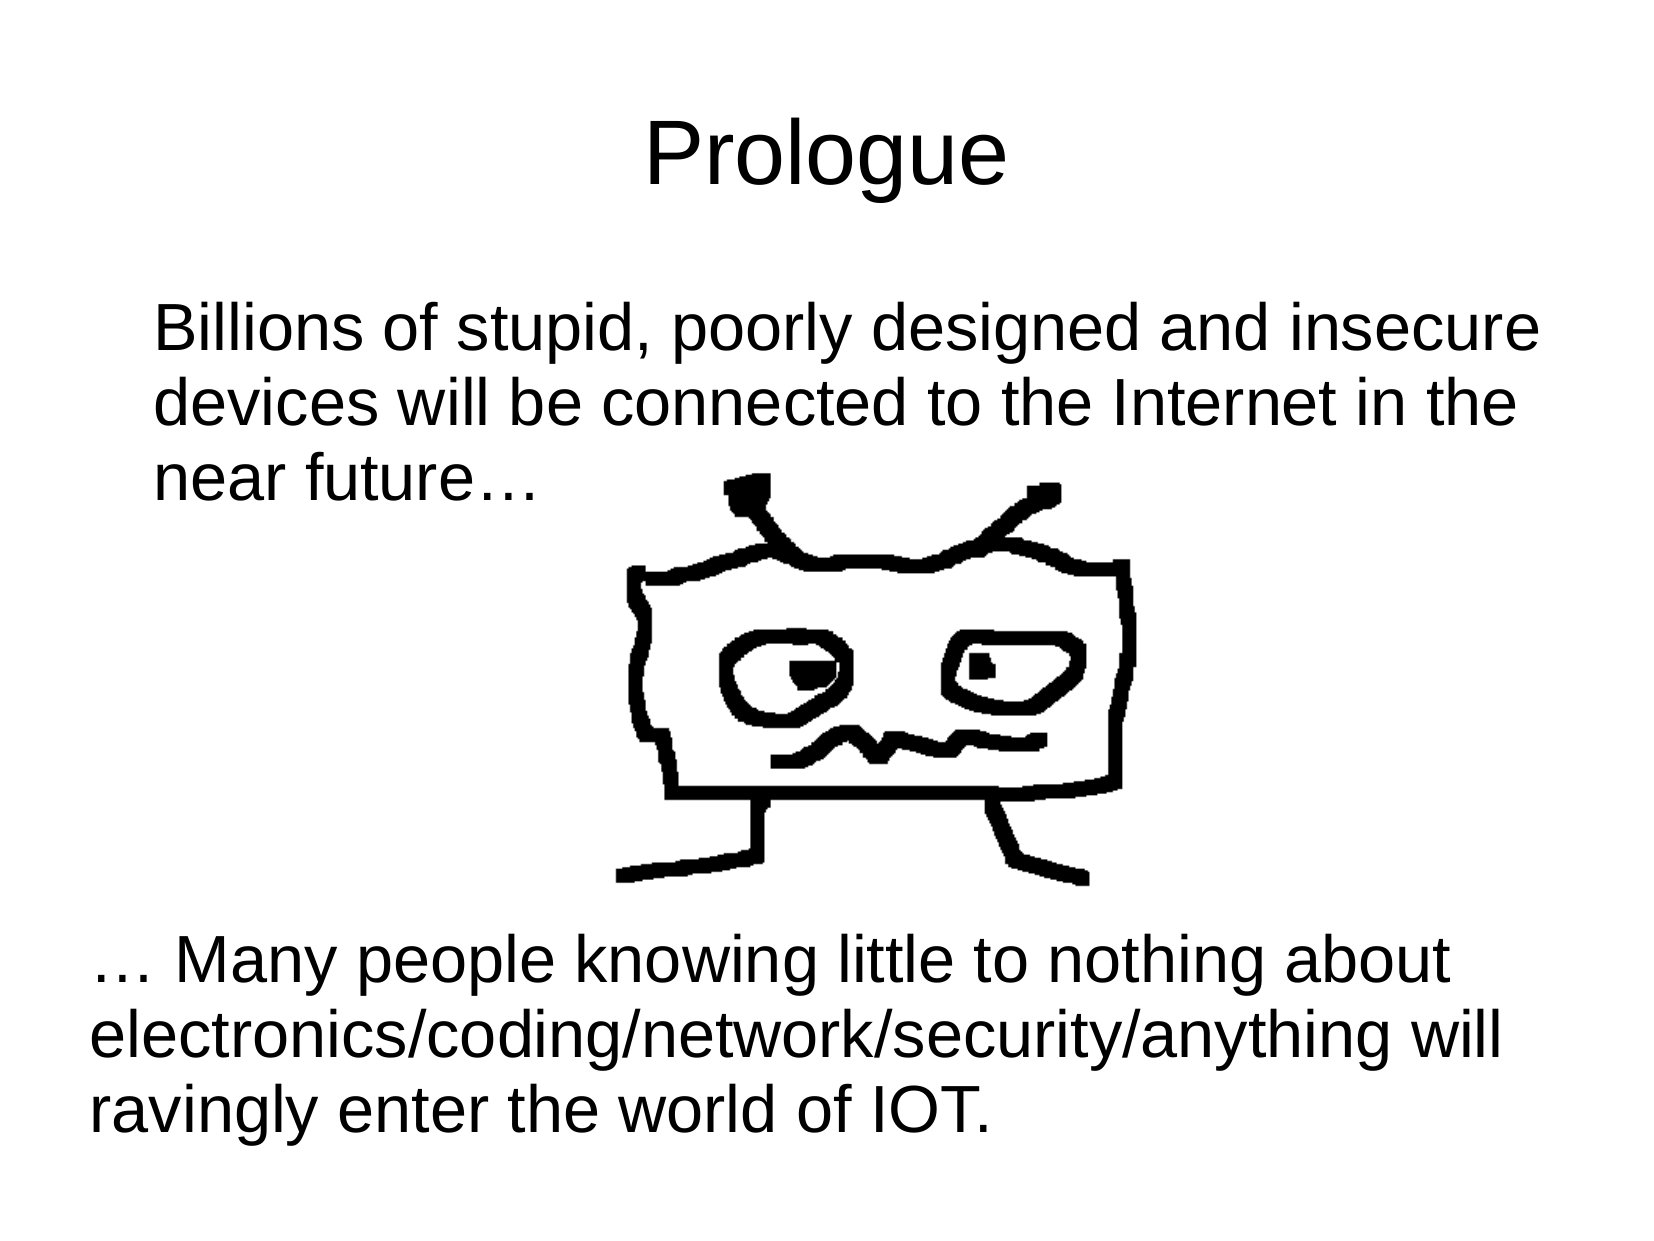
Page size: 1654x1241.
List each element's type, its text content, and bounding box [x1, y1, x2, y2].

list Billions of stupid, poorly designed and insecure devices will be connected to the Internet in the near future… [82, 290, 1571, 915]
text_box … Many people knowing little to nothing about electronics/coding/network/security/anything will ravingly enter the world of IOT. [75, 915, 1607, 1171]
picture [585, 436, 1171, 915]
title Prologue [82, 49, 1571, 257]
